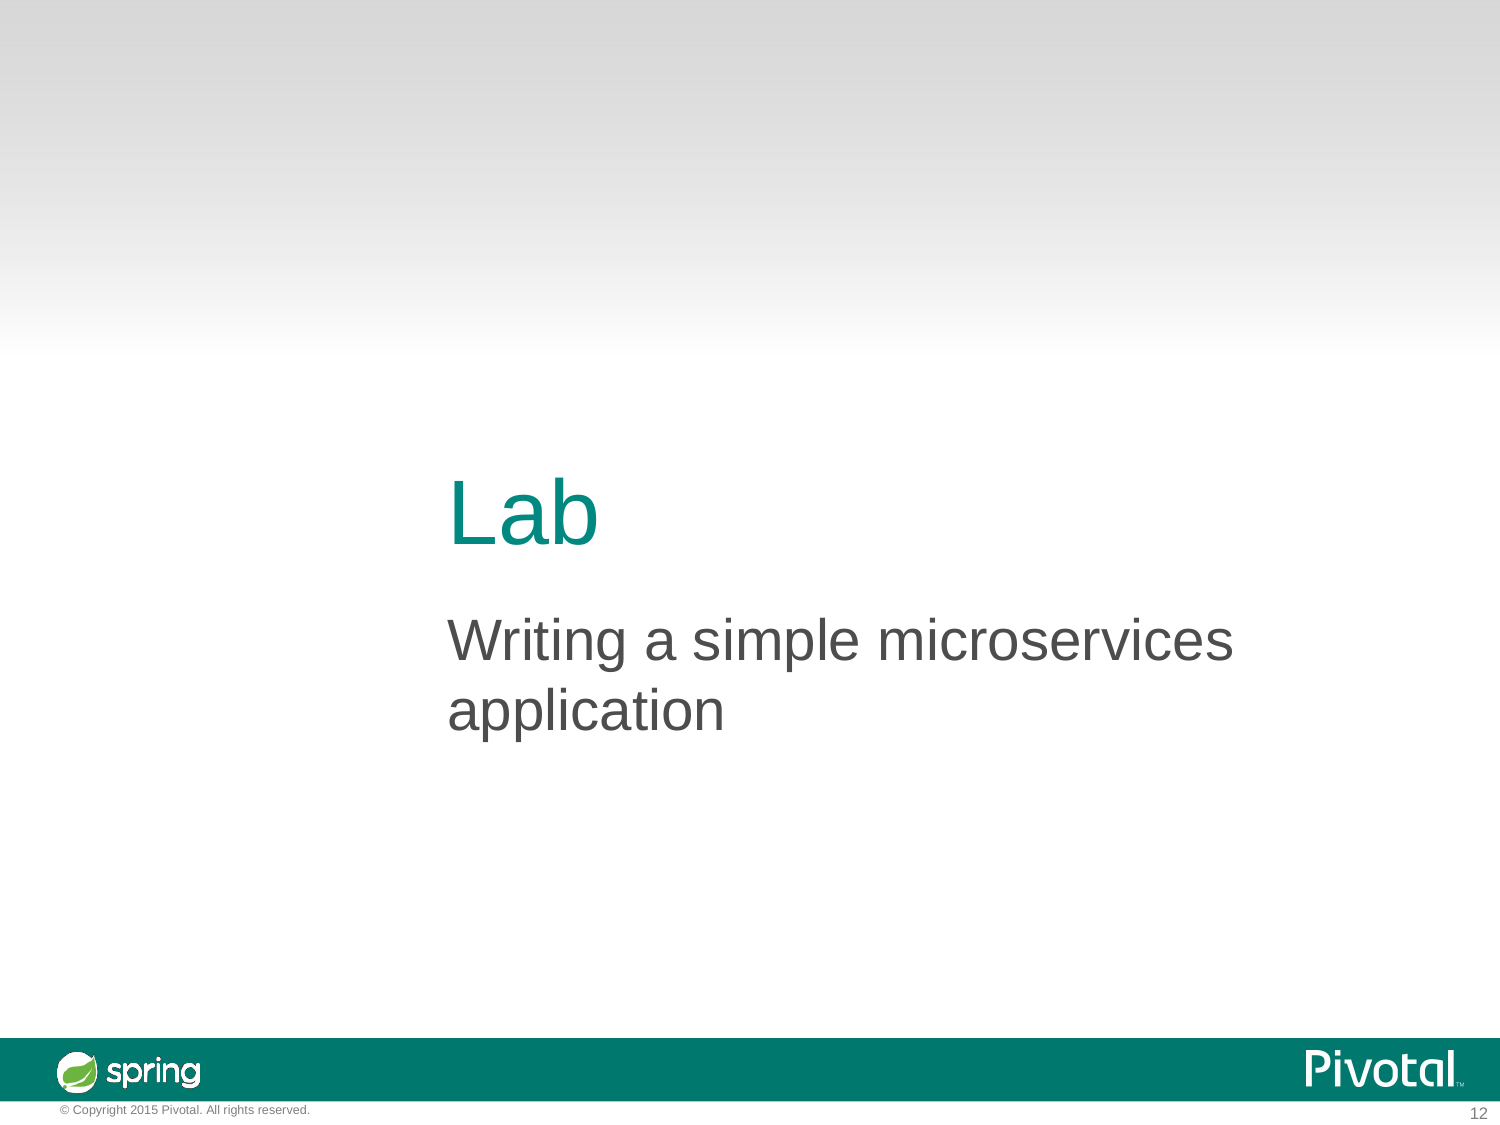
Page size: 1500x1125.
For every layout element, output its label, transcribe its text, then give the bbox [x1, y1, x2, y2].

picture [1306, 1050, 1464, 1087]
picture [32, 1041, 210, 1103]
title Lab [447, 454, 1440, 565]
text_box Writing a simple microservices application [447, 602, 1440, 914]
